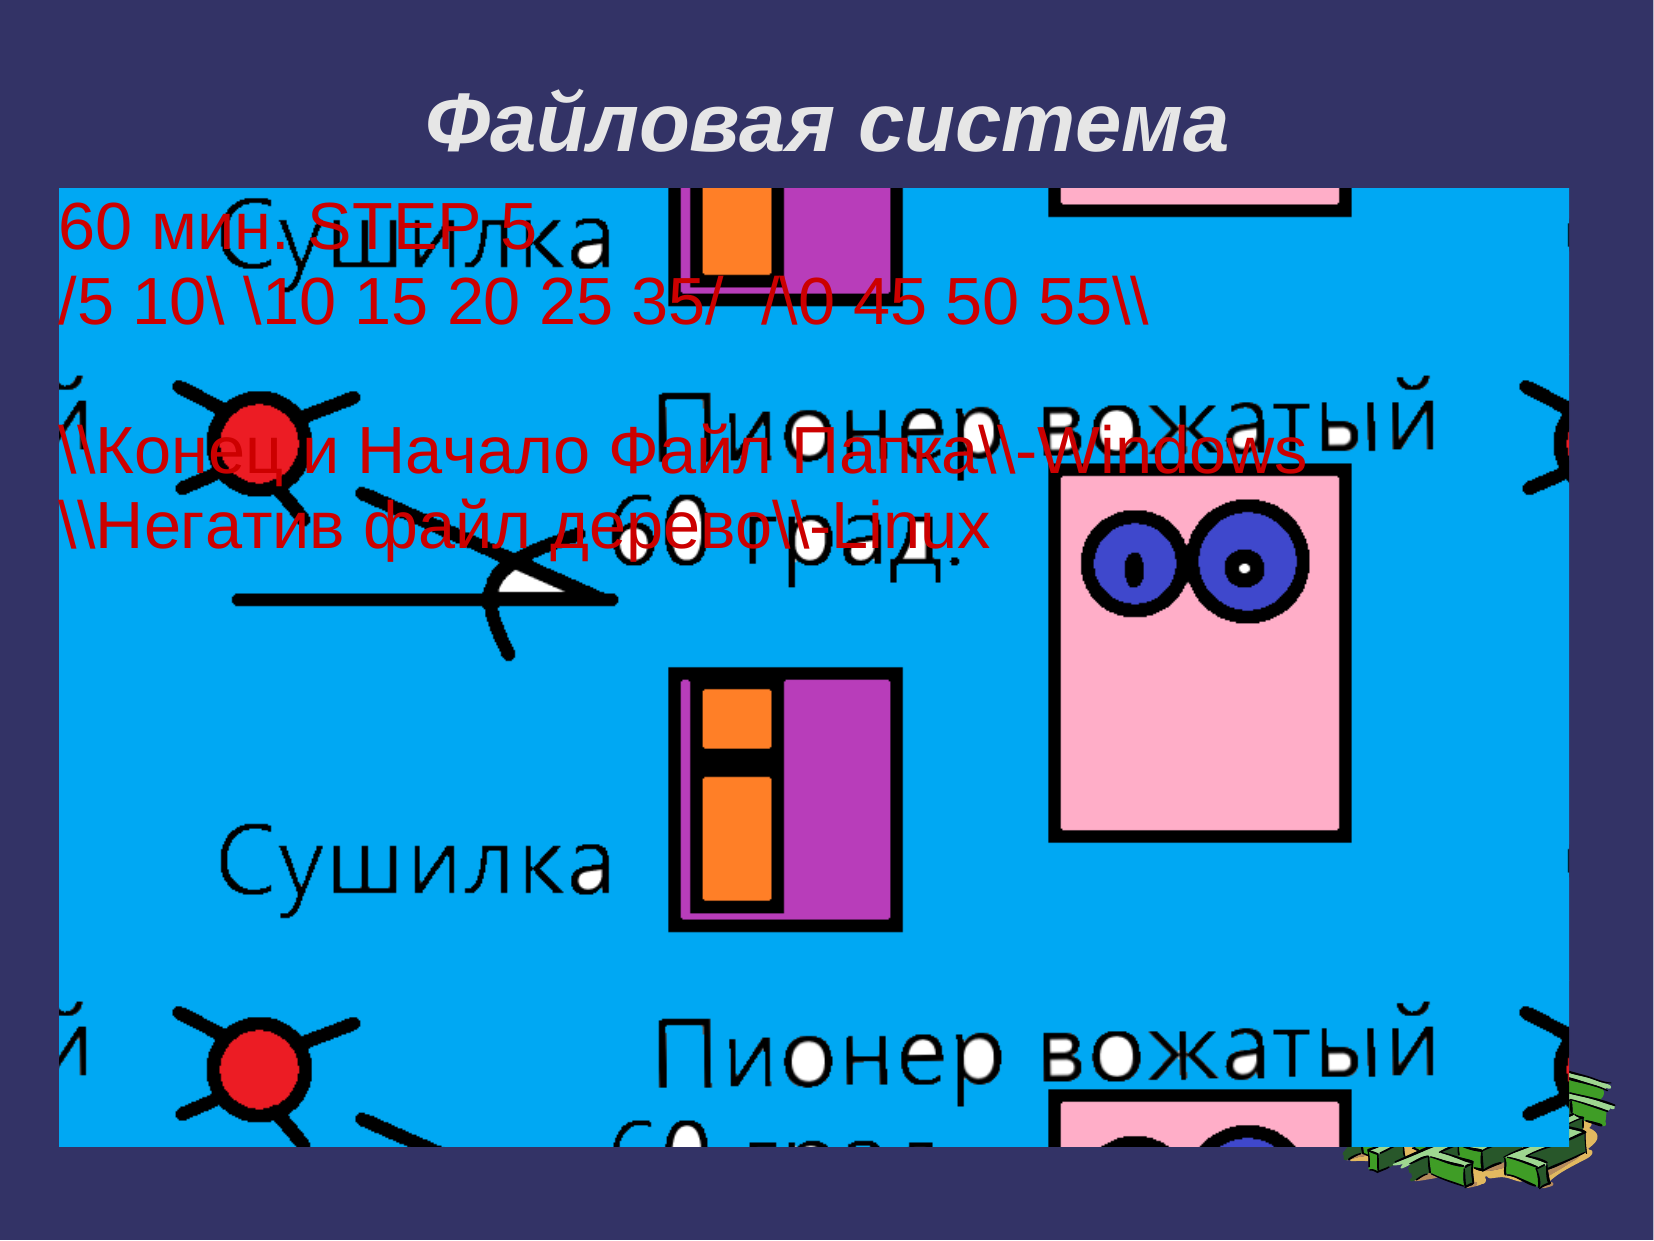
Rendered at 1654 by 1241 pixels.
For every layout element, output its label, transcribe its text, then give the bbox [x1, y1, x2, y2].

list 60 мин. STEP 5 /5 10\ \10 15 20 25 35/ /\0 45 50 55\\ \\Конец и Начало Файл Папка\\-Windows \\Негатив файл дерево\\-Linux [59, 188, 1570, 1147]
title Файловая система [121, 19, 1534, 188]
